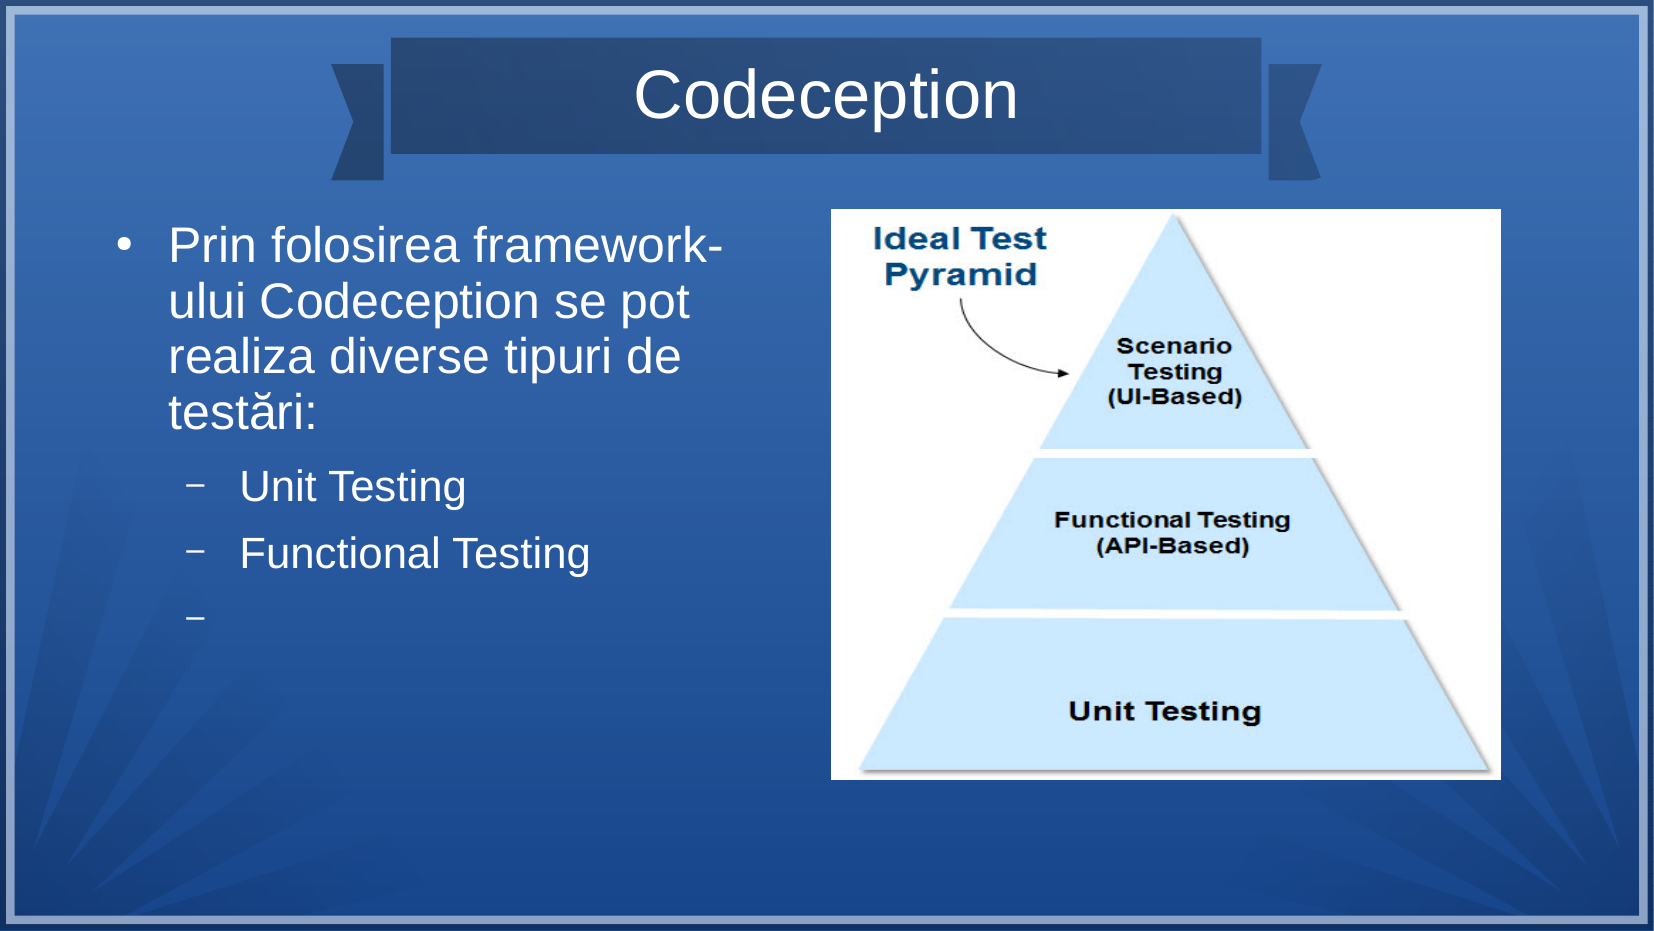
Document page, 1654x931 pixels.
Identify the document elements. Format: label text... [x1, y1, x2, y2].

title Codeception [389, 35, 1264, 154]
list Prin folosirea framework-ului Codeception se pot realiza diverse tipuri de testări: Unit Testing Functional Testing [97, 217, 781, 841]
picture [831, 209, 1501, 781]
